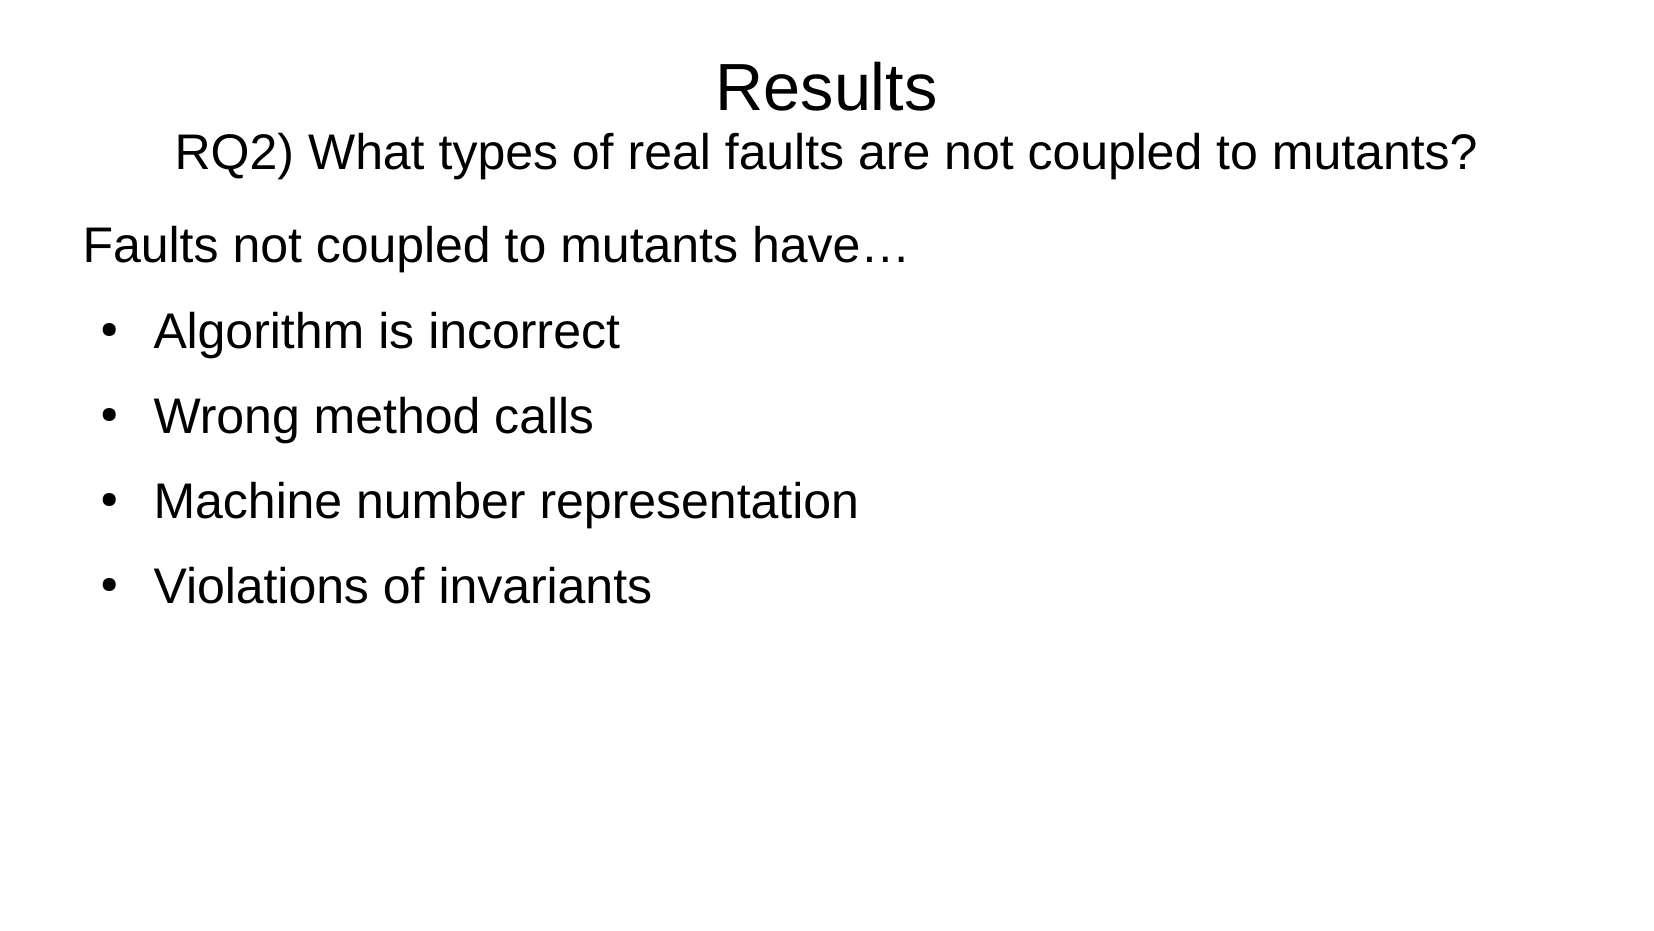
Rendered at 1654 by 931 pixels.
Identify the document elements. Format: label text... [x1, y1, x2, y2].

list Faults not coupled to mutants have… Algorithm is incorrect Wrong method calls Machine number representation Violations of invariants [82, 217, 1571, 758]
title Results RQ2) What types of real faults are not coupled to mutants? [82, 37, 1571, 193]
